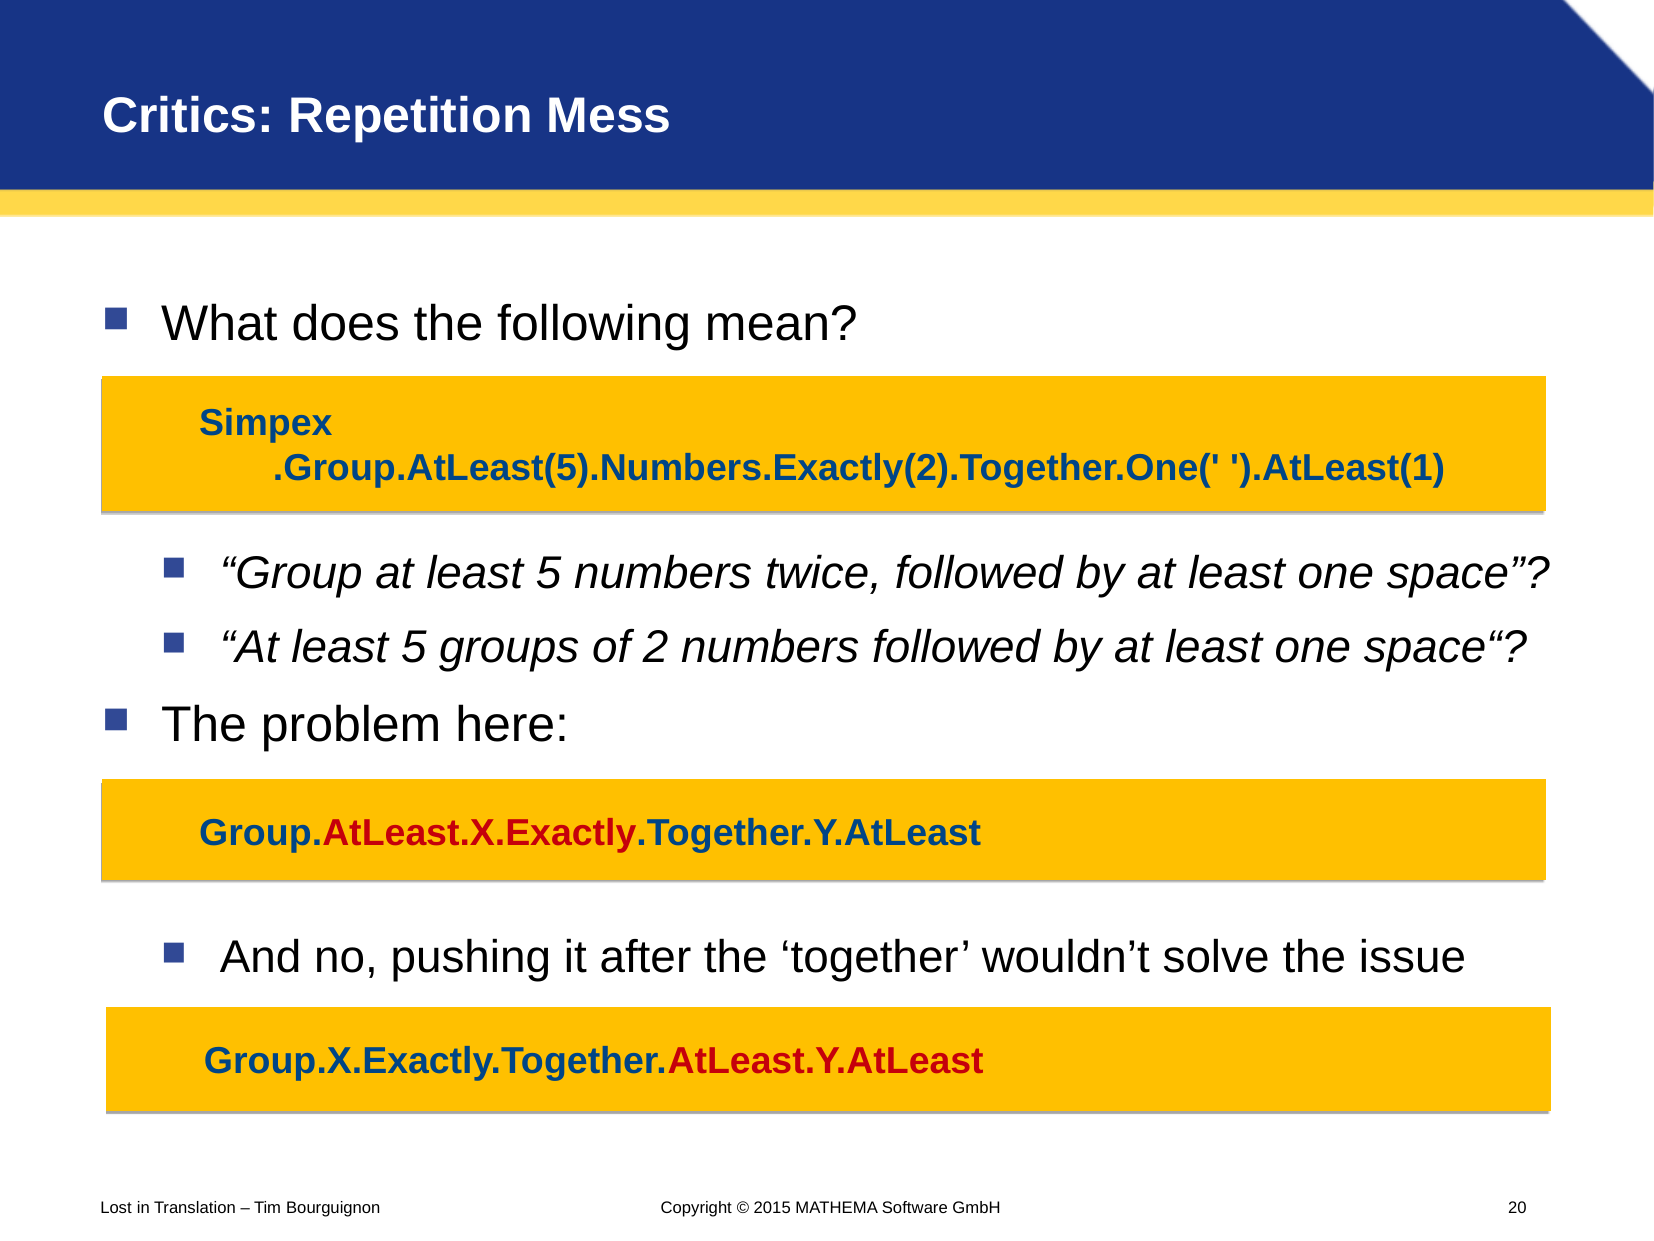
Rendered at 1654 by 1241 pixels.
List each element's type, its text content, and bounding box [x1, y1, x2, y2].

title Critics: Repetition Mess [101, 69, 1173, 162]
text_box Group.X.Exactly.Together.AtLeast.Y.AtLeast [106, 1007, 1551, 1111]
text_box Simpex .Group.AtLeast(5).Numbers.Exactly(2).Together.One(' ').AtLeast(1) [102, 376, 1546, 511]
picture [0, 0, 1654, 1241]
text_box Group.AtLeast.X.Exactly.Together.Y.AtLeast [102, 779, 1546, 880]
list What does the following mean? “Group at least 5 numbers twice, followed by at least one space”? “At least 5 groups of 2 numbers followed by at least one space“? The problem here: And no, pushing it after the ‘together’ wouldn’t solve the issue [101, 295, 1557, 1139]
